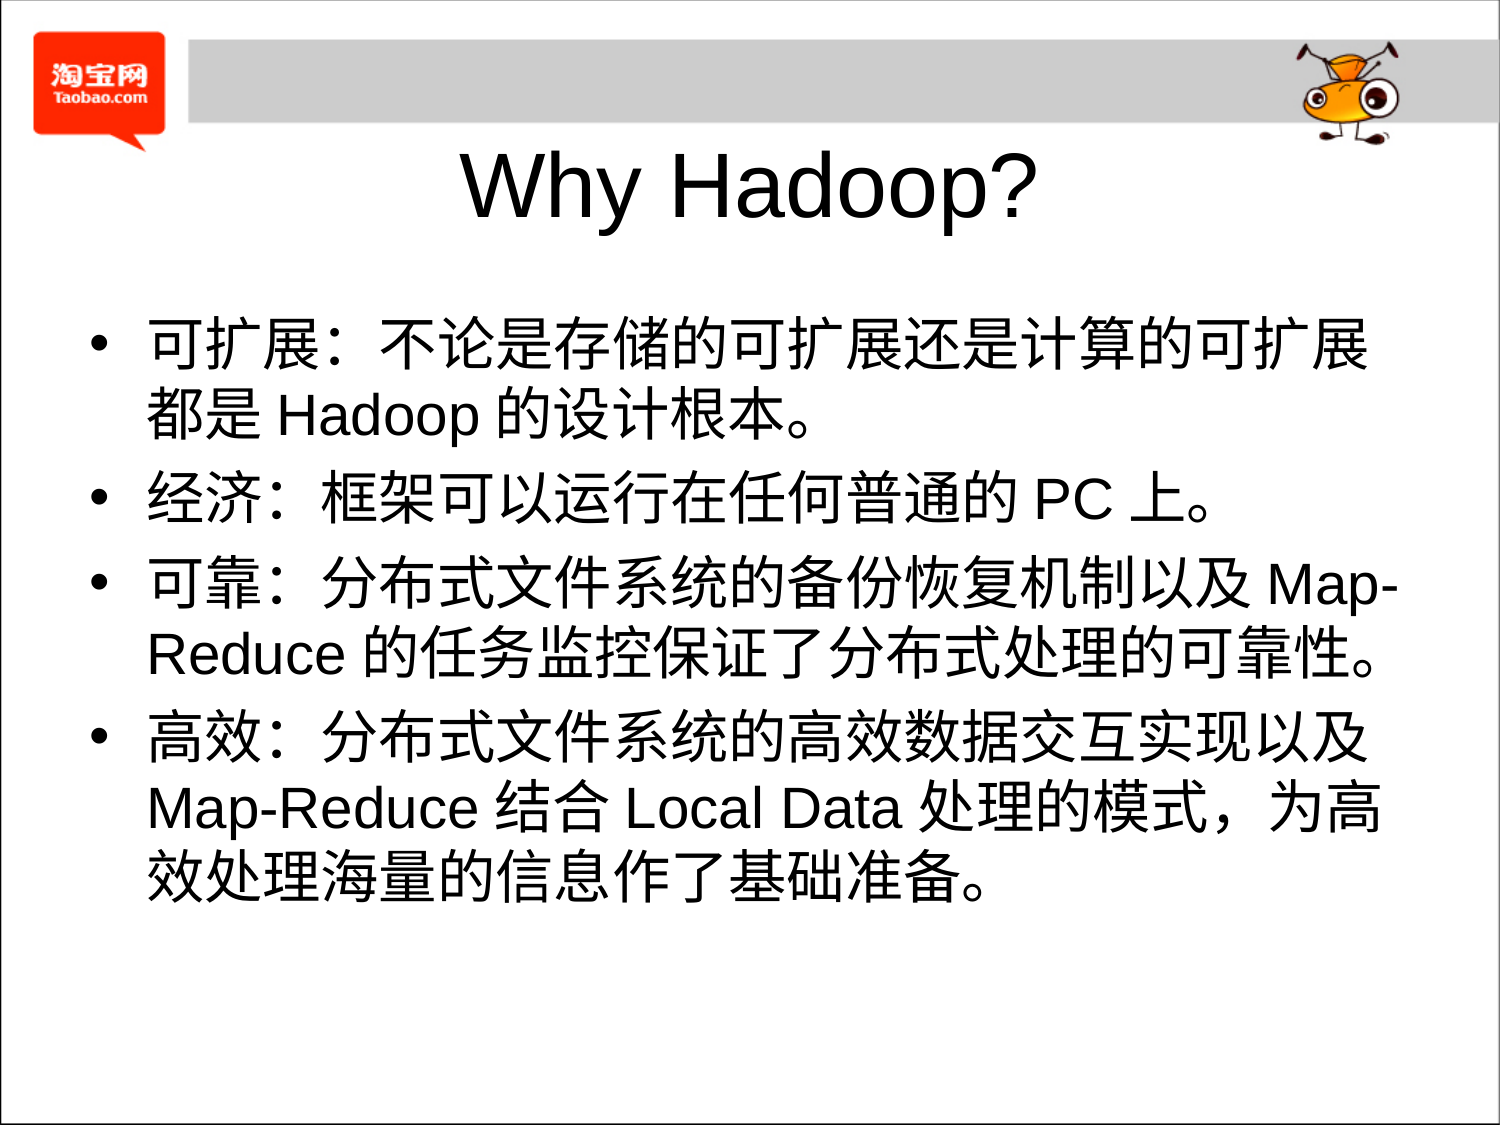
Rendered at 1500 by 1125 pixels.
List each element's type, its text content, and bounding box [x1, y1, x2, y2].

picture [0, 0, 1500, 1125]
title Why Hadoop? [75, 112, 1426, 251]
list 可扩展：不论是存储的可扩展还是计算的可扩展都是Hadoop的设计根本。 经济：框架可以运行在任何普通的PC上。 可靠：分布式文件系统的备份恢复机制以及Map-Reduce的任务监控保证了分布式处理的可靠性。 高效：分布式文件系统的高效数据交互实现以及Map-Reduce结合Local Data处理的模式，为高效处理海量的信息作了基础准备。 [75, 299, 1426, 1005]
